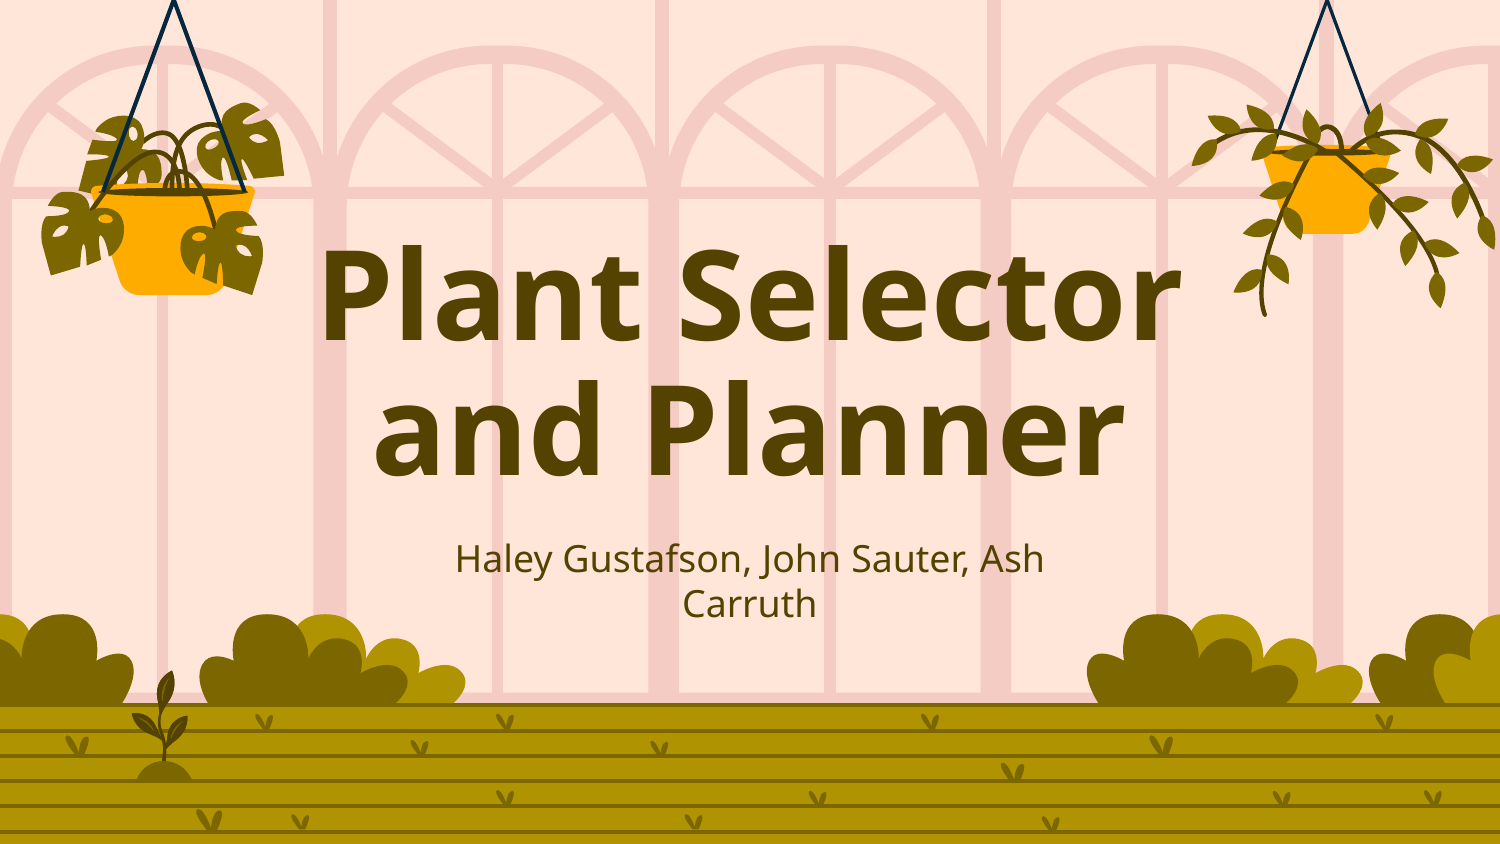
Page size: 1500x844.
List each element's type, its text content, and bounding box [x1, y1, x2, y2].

text_box [41, 0, 285, 296]
text_box [0, 670, 1500, 780]
text_box [1191, 0, 1496, 318]
subtitle Haley Gustafson, John Sauter, Ash Carruth [392, 546, 1108, 614]
title Plant Selector and Planner [267, 188, 1233, 547]
